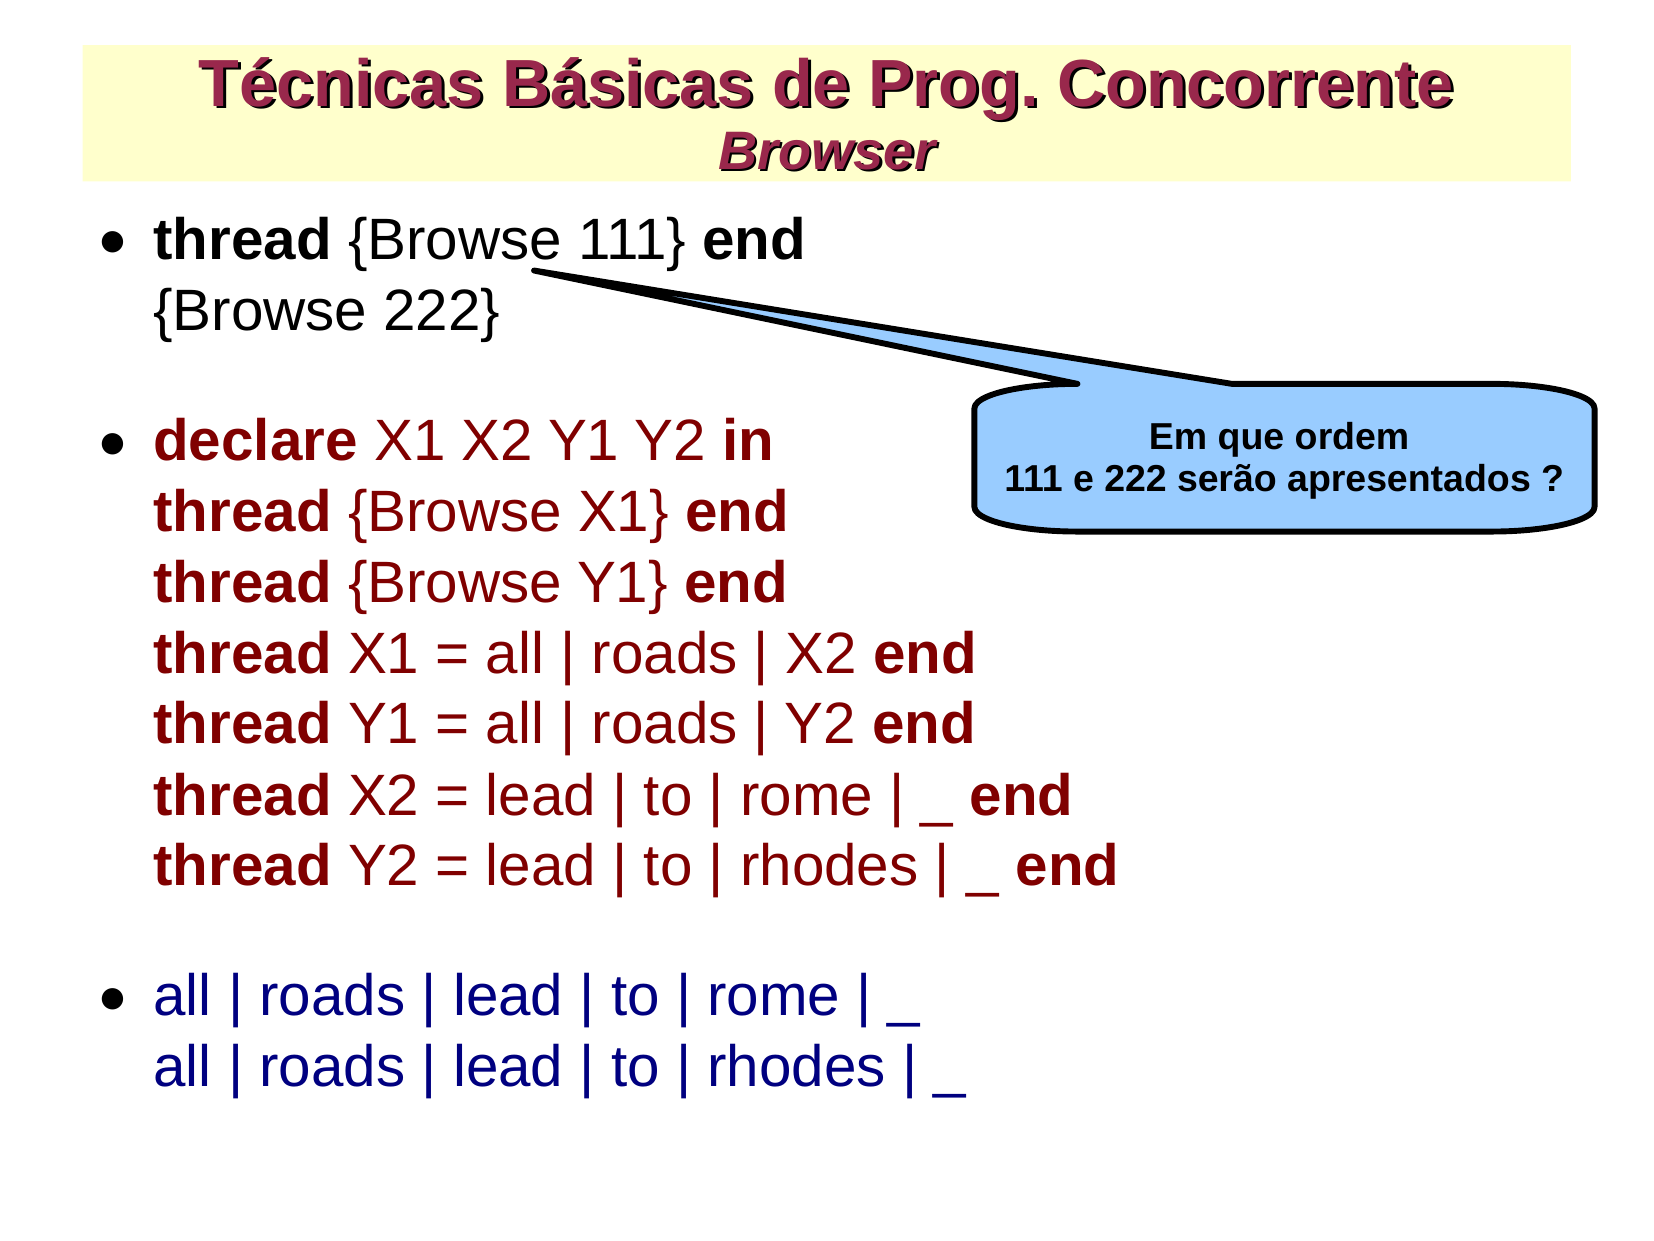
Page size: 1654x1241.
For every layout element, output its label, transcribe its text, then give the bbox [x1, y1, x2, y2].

list thread {Browse 111} end {Browse 222} declare X1 X2 Y1 Y2 in thread {Browse X1} end thread {Browse Y1} end thread X1 = all | roads | X2 end thread Y1 = all | roads | Y2 end thread X2 = lead | to | rome | _ end thread Y2 = lead | to | rhodes | _ end all | roads | lead | to | rome | _ all | roads | lead | to | rhodes | _ [82, 206, 1571, 1152]
title Técnicas Básicas de Prog. Concorrente Browser [82, 45, 1571, 182]
text_box Em que ordem 111 e 222 serão apresentados ? [534, 270, 1595, 532]
